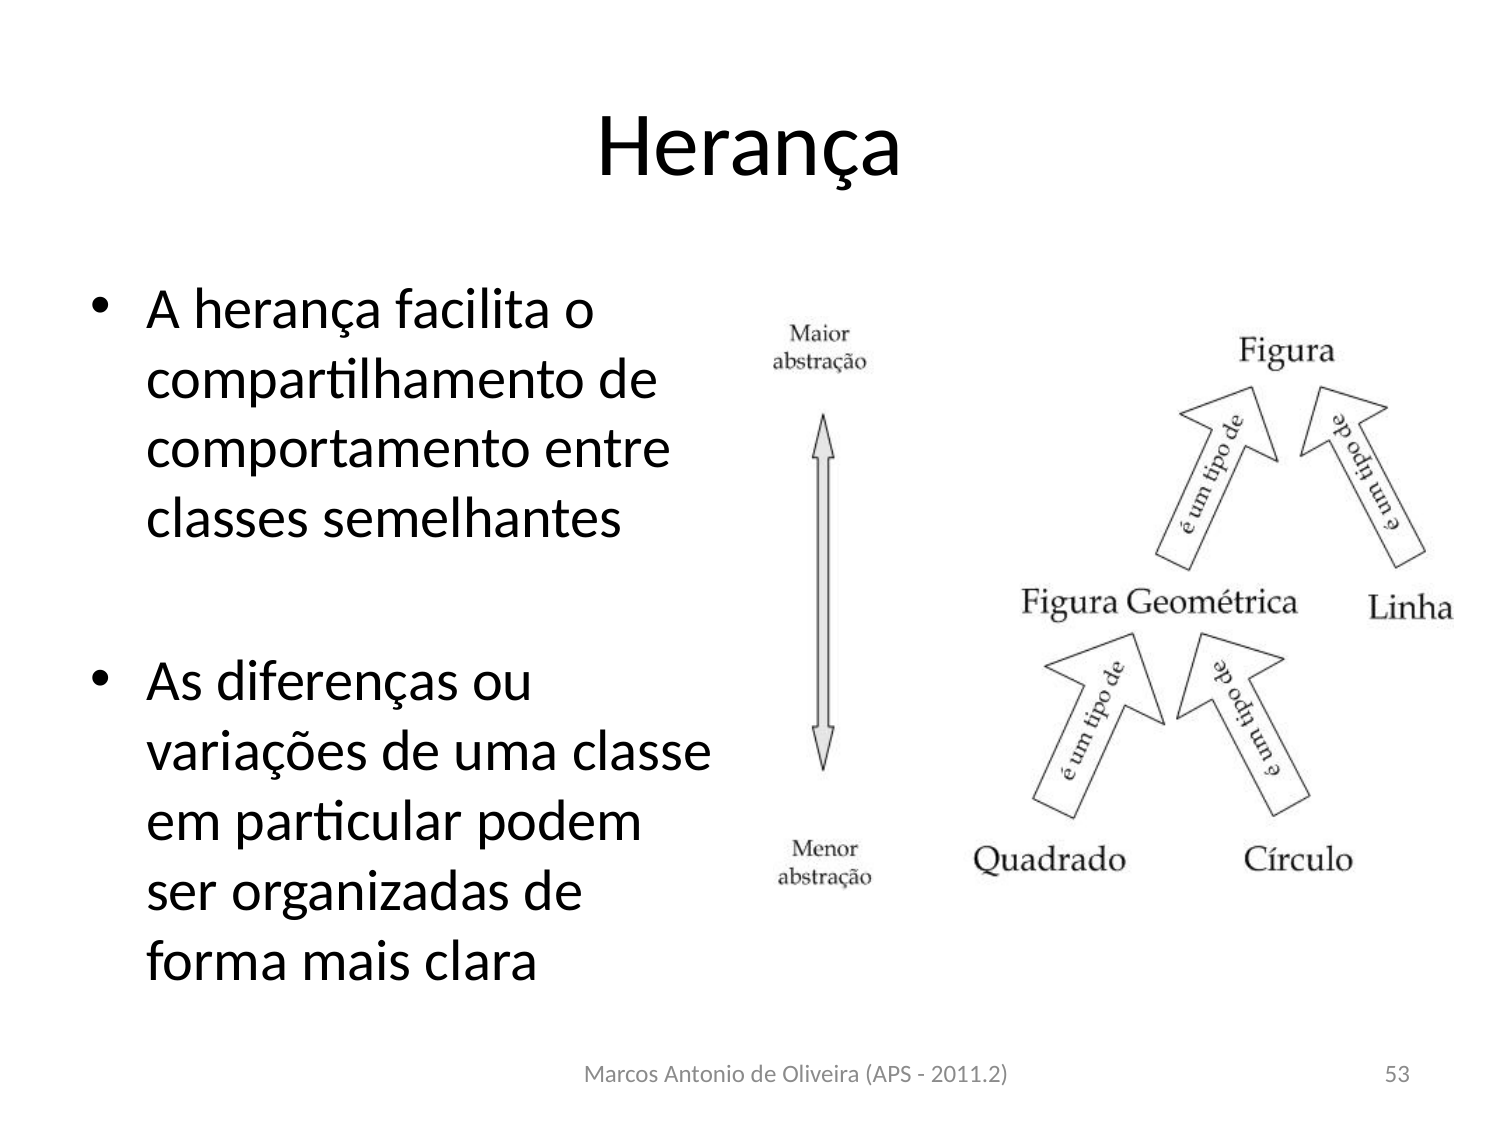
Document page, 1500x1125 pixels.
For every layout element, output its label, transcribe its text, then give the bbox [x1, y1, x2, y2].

picture [773, 316, 1454, 891]
footer Marcos Antonio de Oliveira (APS - 2011.2) [512, 1042, 1074, 1103]
title Herança [75, 45, 1425, 233]
slide_number <número> [1074, 1042, 1425, 1103]
list A herança facilita o compartilhamento de comportamento entre classes semelhantes As diferenças ou variações de uma classe em particular podem ser organizadas de forma mais clara [75, 262, 738, 1005]
